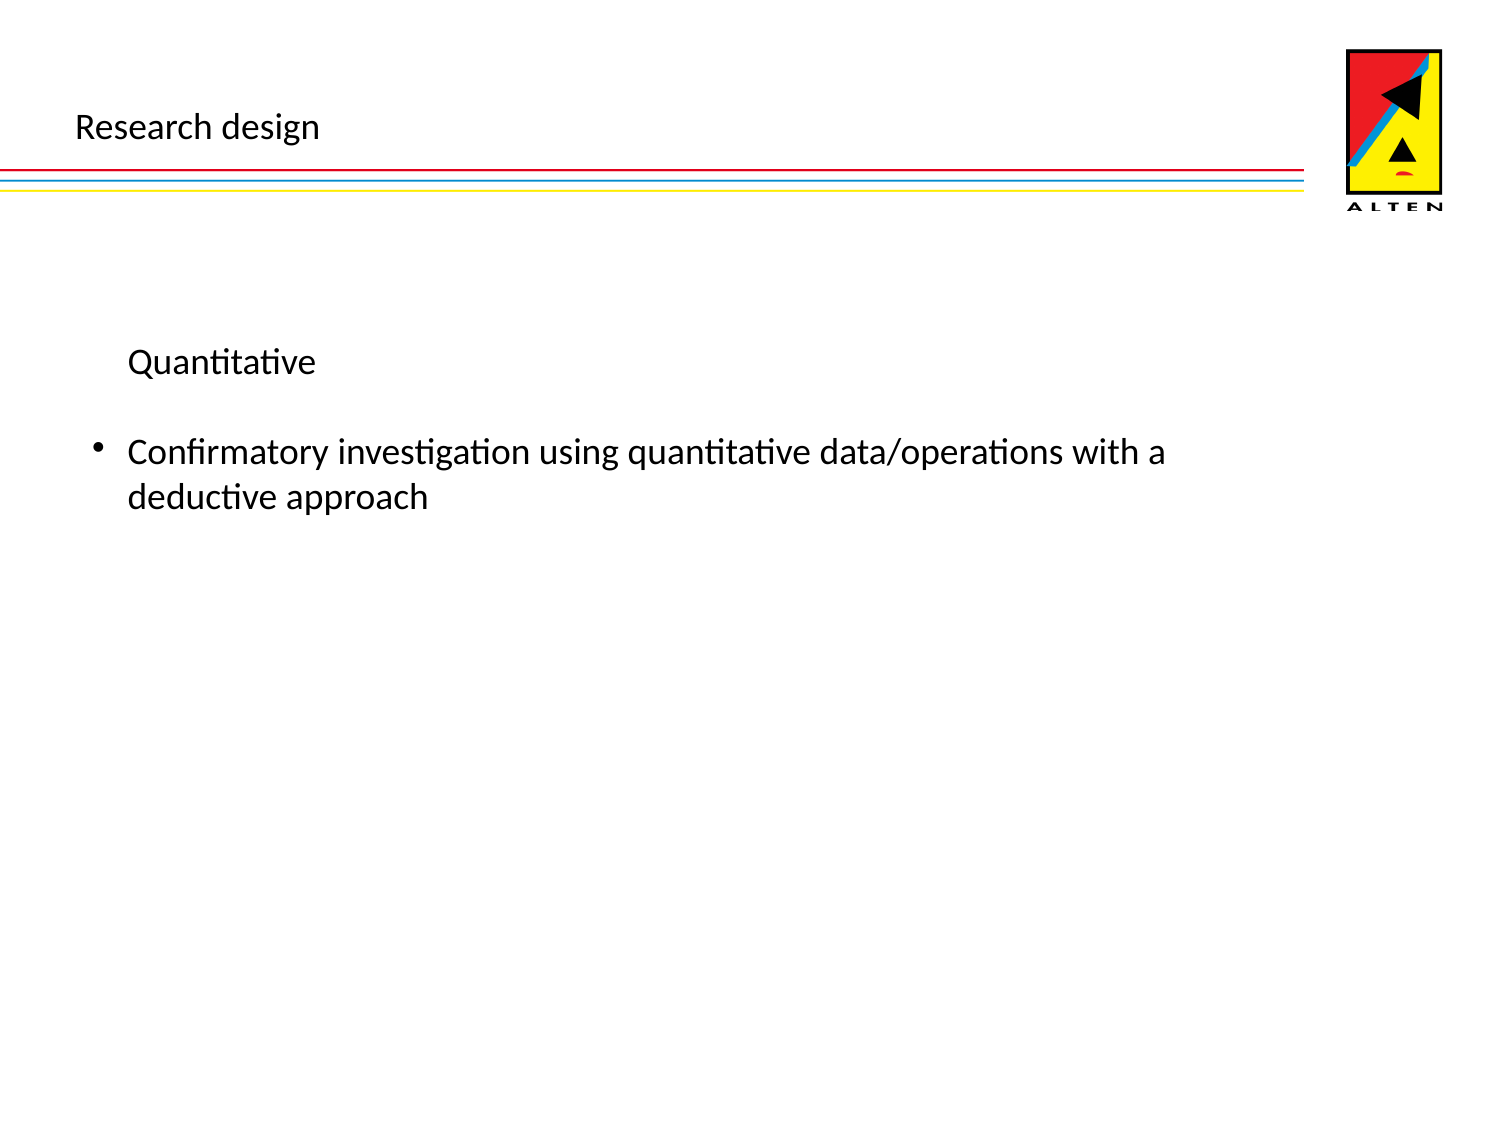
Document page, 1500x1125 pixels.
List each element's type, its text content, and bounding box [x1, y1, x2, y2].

text_box Research design [74, 31, 1306, 219]
picture [0, 169, 74, 179]
picture [0, 182, 74, 192]
text_box Quantitative Confirmatory investigation using quantitative data/operations with a deductive approach [77, 329, 1320, 533]
